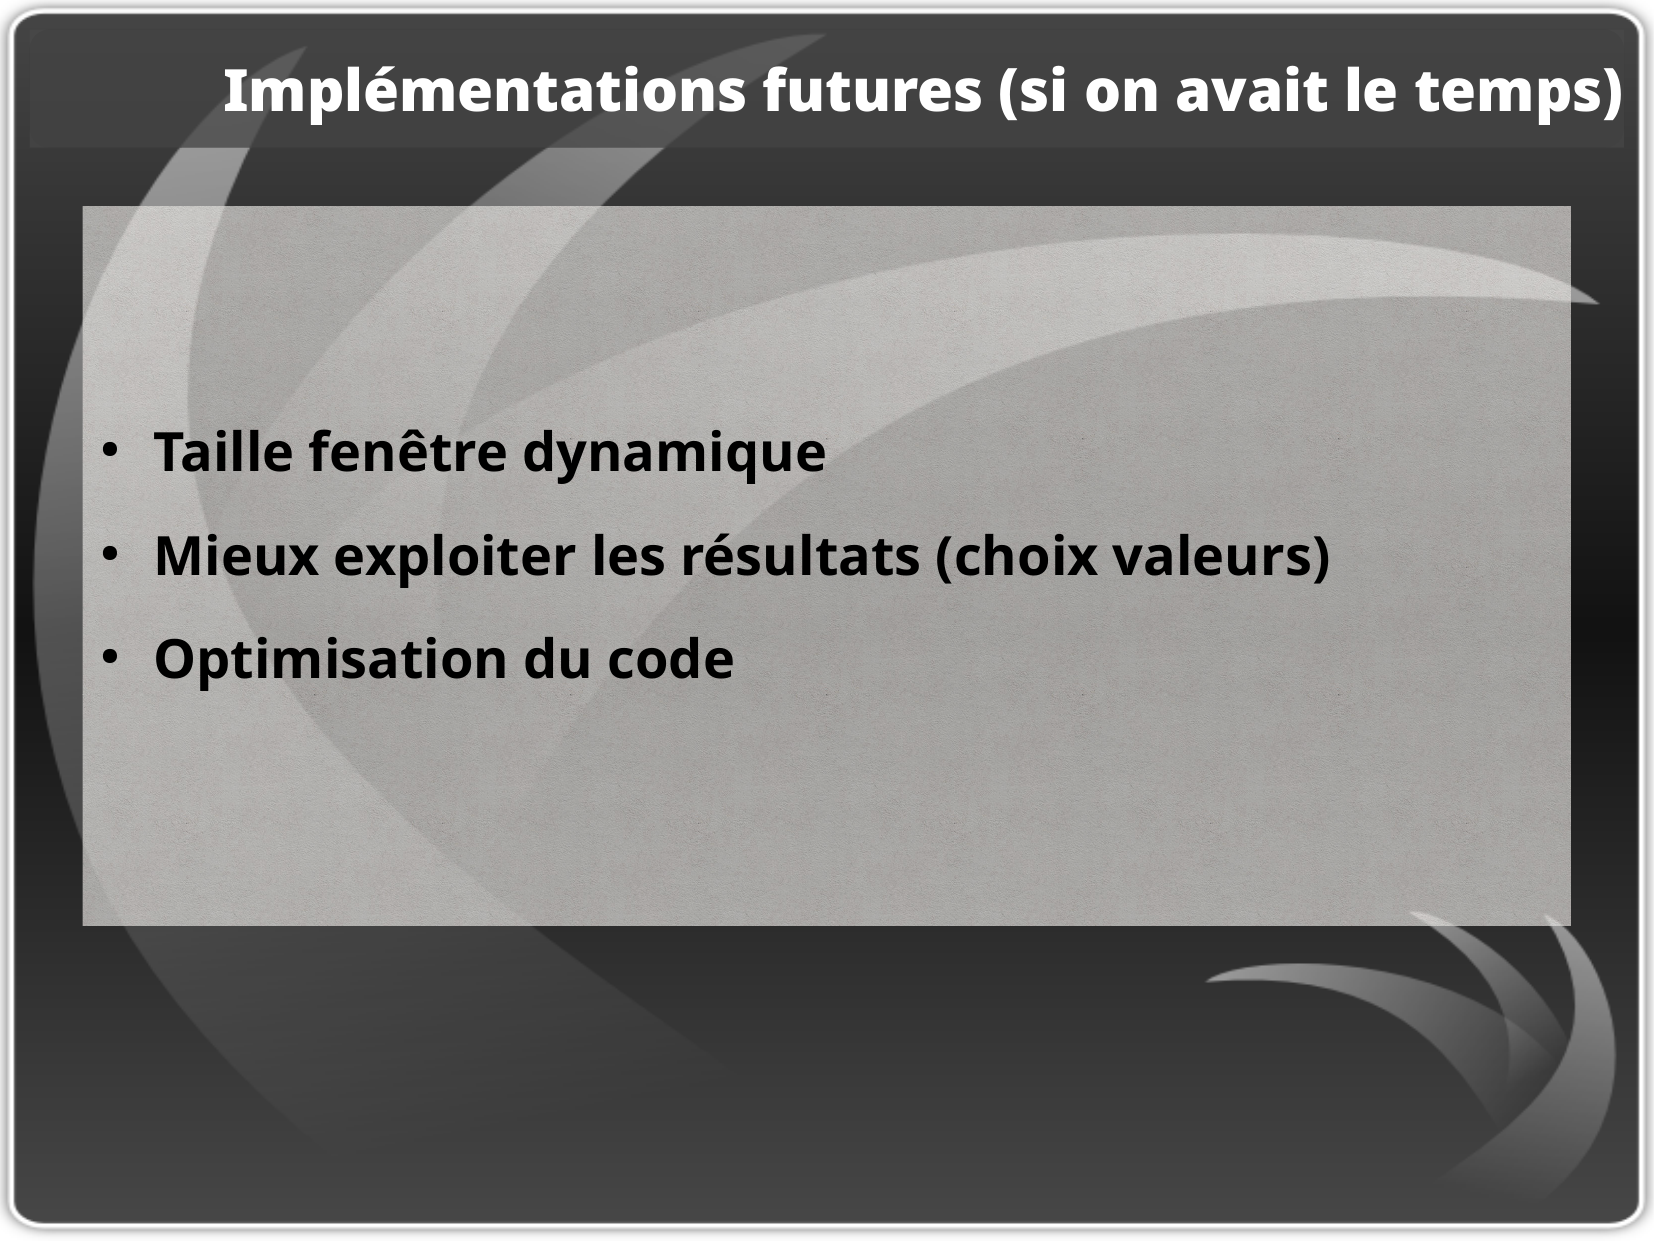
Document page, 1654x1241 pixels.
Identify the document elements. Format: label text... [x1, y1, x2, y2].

title Implémentations futures (si on avait le temps) [29, 29, 1625, 148]
picture [0, 0, 1654, 1241]
list Taille fenêtre dynamique Mieux exploiter les résultats (choix valeurs) Optimisation du code [82, 206, 1571, 926]
